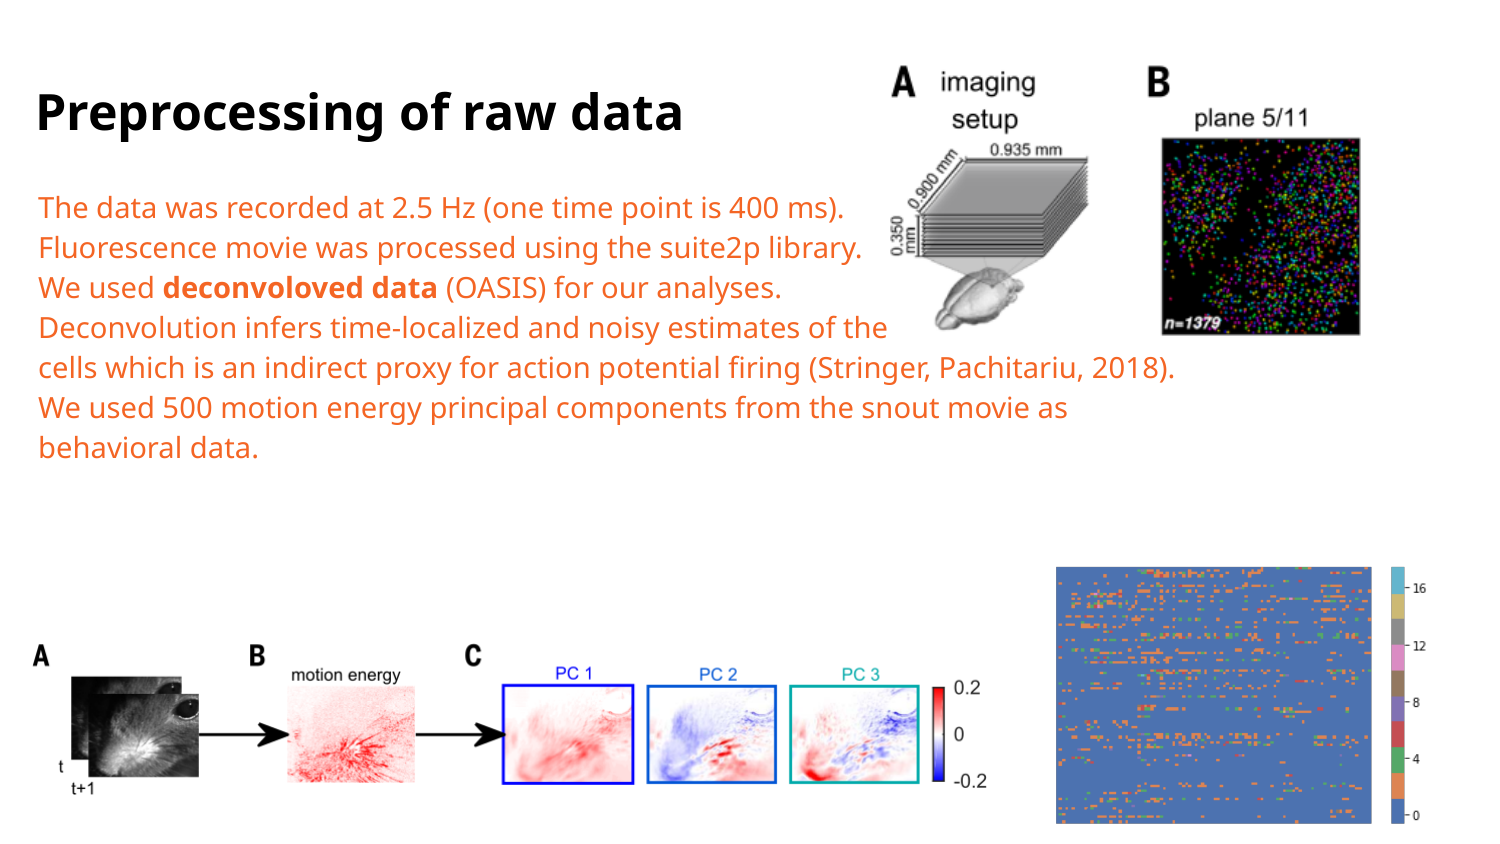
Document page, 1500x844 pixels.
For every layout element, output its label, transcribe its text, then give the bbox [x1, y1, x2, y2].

title The data was recorded at 2.5 Hz (one time point is 400 ms). Fluorescence movie was processed using the suite2p library. We used deconvoloved data (OASIS) for our analyses. Deconvolution infers time-localized and noisy estimates of the calcium influx of the cells which is an indirect proxy for action potential firing (Stringer, Pachitariu, 2018). We used 500 motion energy principal components from the snout movie as behavioral data. [23, 168, 1205, 646]
title Preprocessing of raw data [19, 65, 889, 192]
picture [24, 620, 996, 795]
picture [889, 41, 1377, 353]
picture [1048, 560, 1435, 832]
